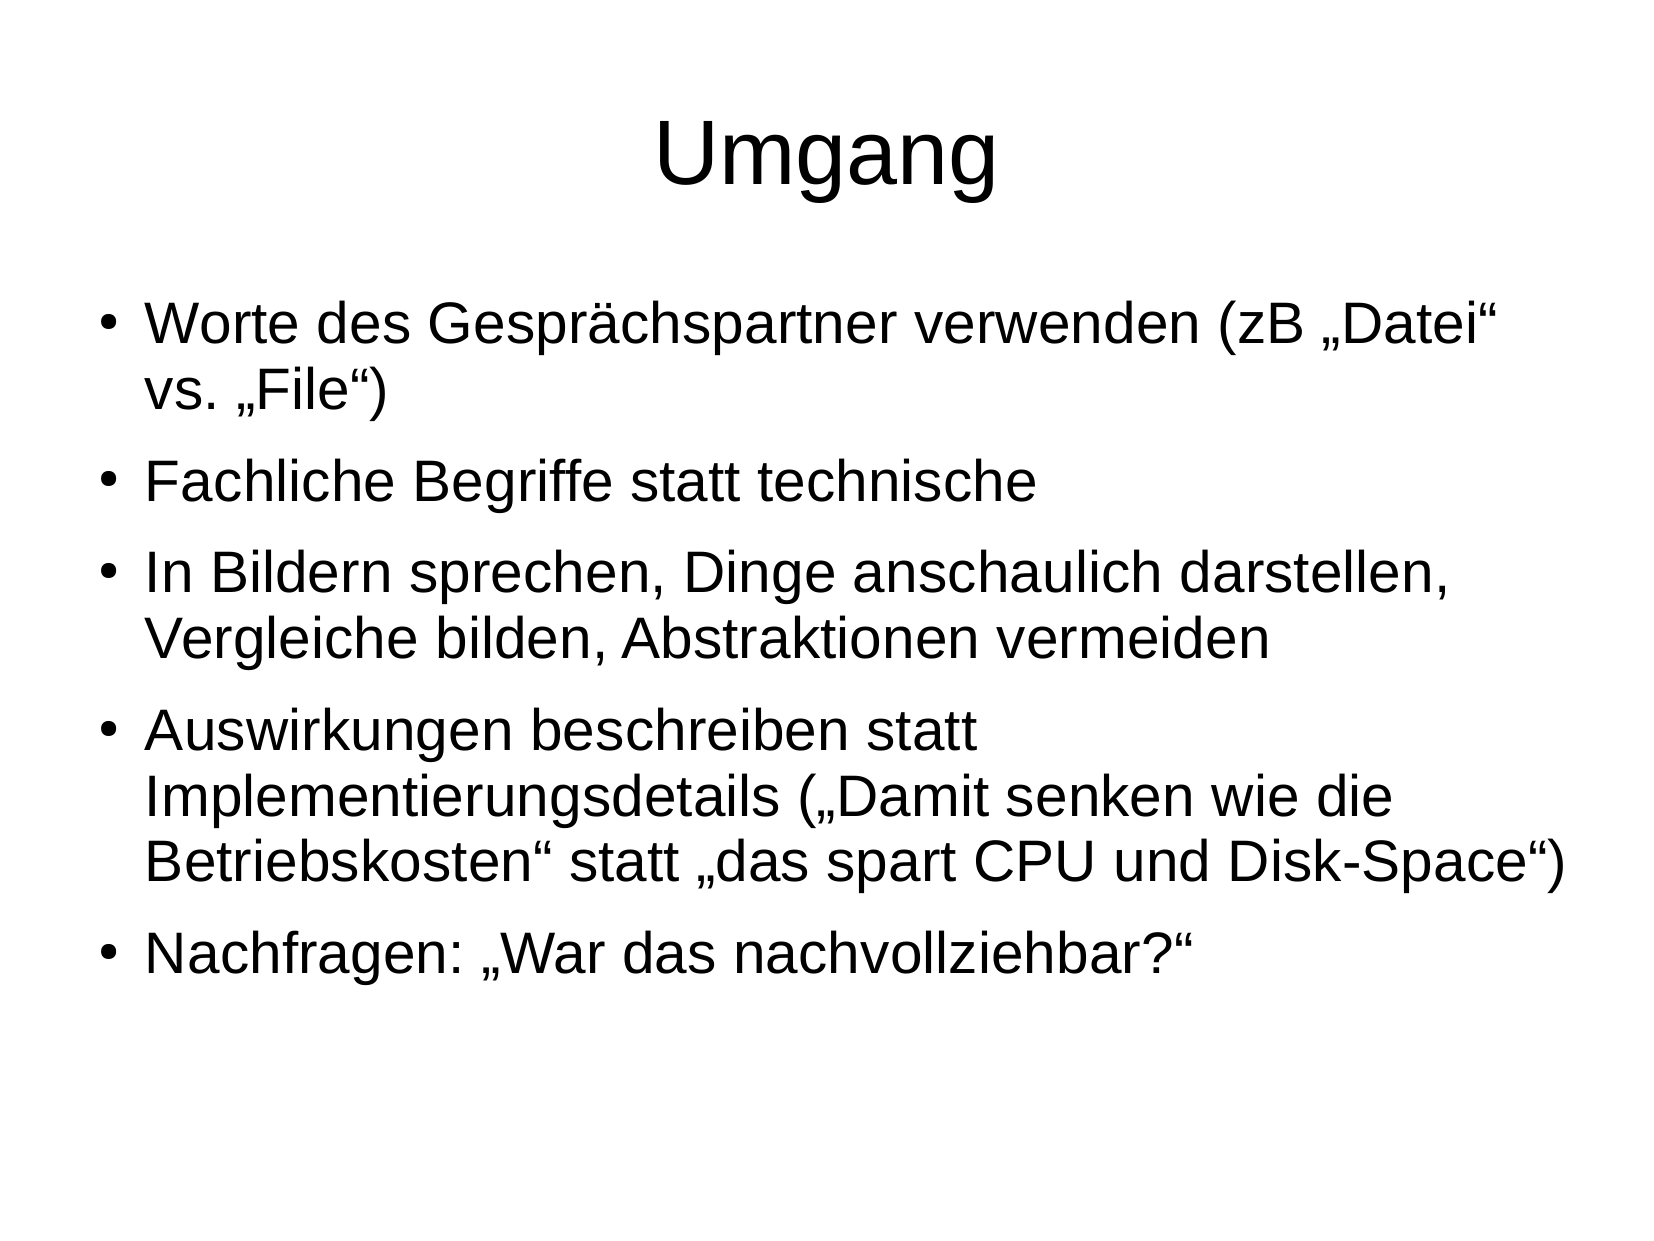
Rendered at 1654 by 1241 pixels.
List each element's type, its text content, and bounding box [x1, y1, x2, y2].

list Worte des Gesprächspartner verwenden (zB „Datei“ vs. „File“) Fachliche Begriffe statt technische In Bildern sprechen, Dinge anschaulich darstellen, Vergleiche bilden, Abstraktionen vermeiden Auswirkungen beschreiben statt Implementierungsdetails („Damit senken wie die Betriebskosten“ statt „das spart CPU und Disk-Space“) Nachfragen: „War das nachvollziehbar?“ [82, 290, 1571, 1010]
title Umgang [82, 49, 1571, 257]
